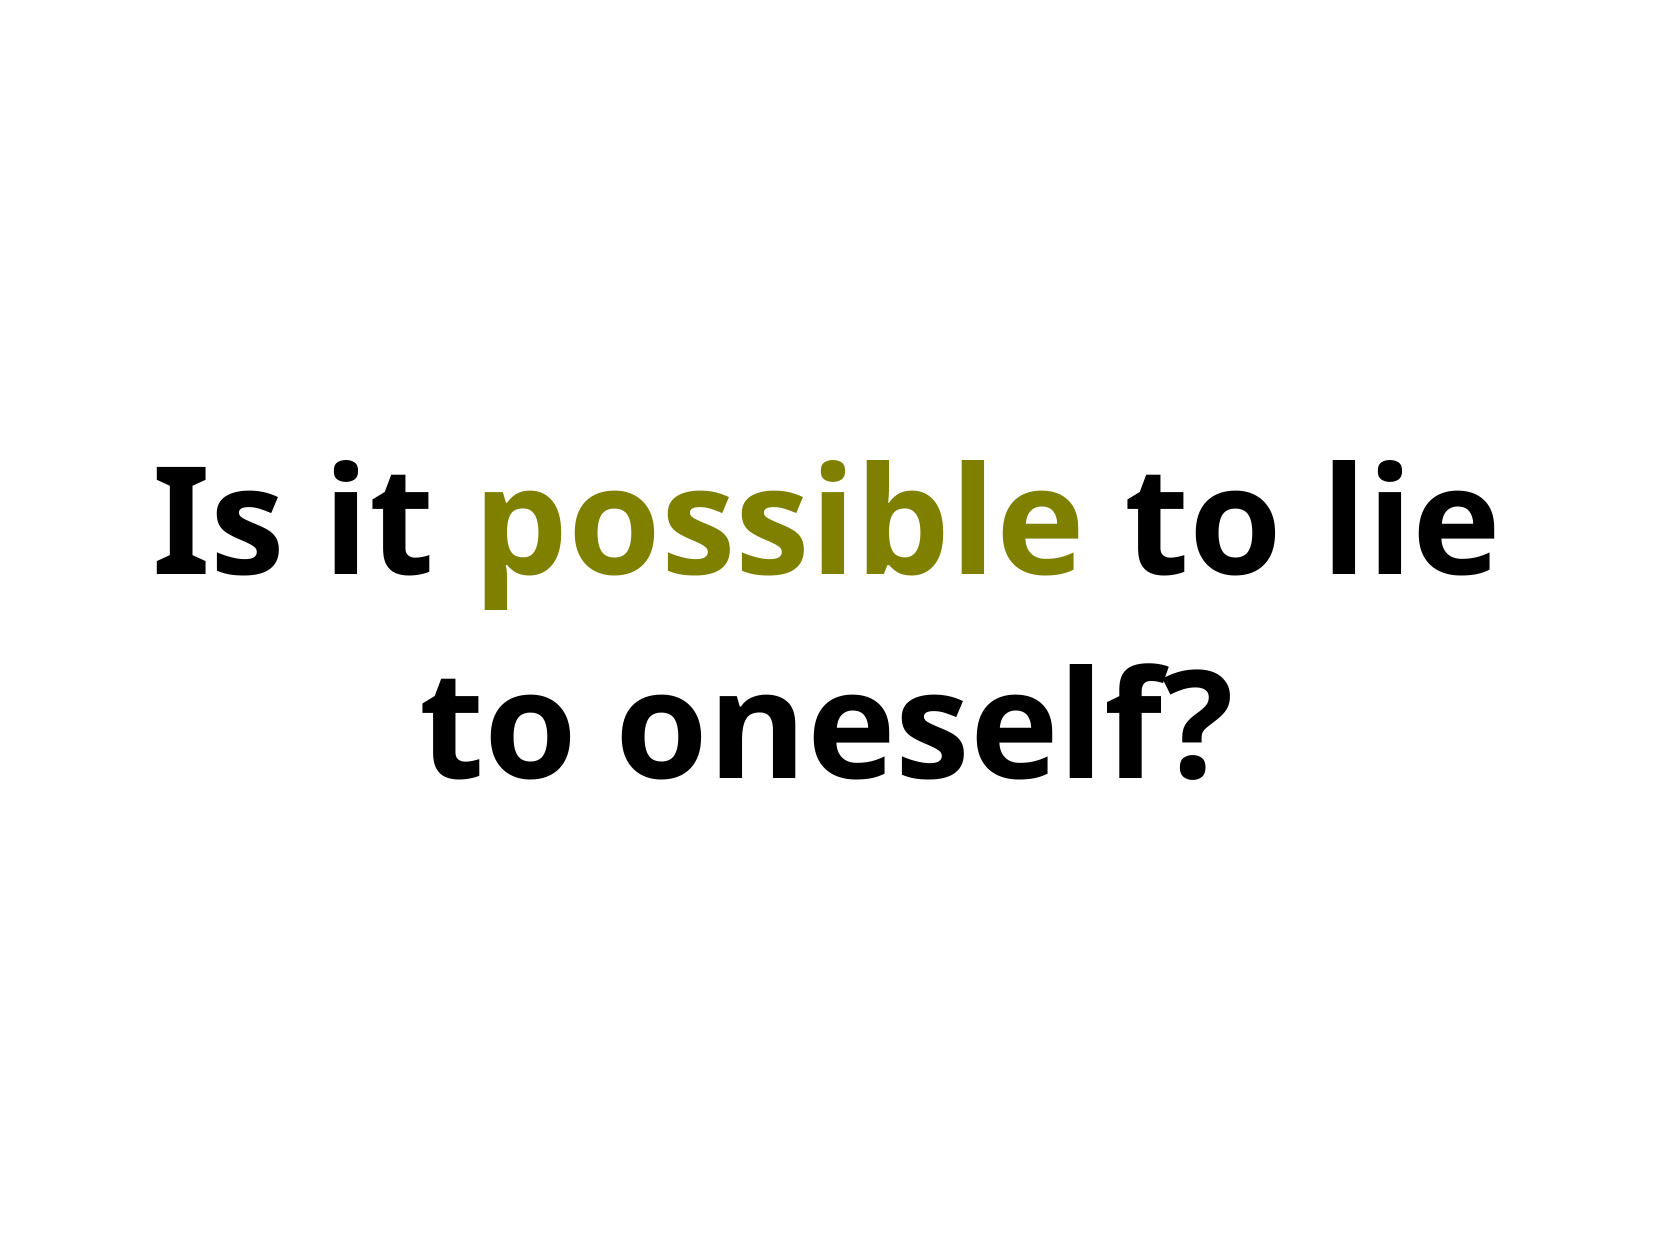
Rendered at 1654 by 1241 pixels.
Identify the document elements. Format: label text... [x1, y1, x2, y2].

title Is it possible to lie to oneself? [59, 440, 1595, 798]
